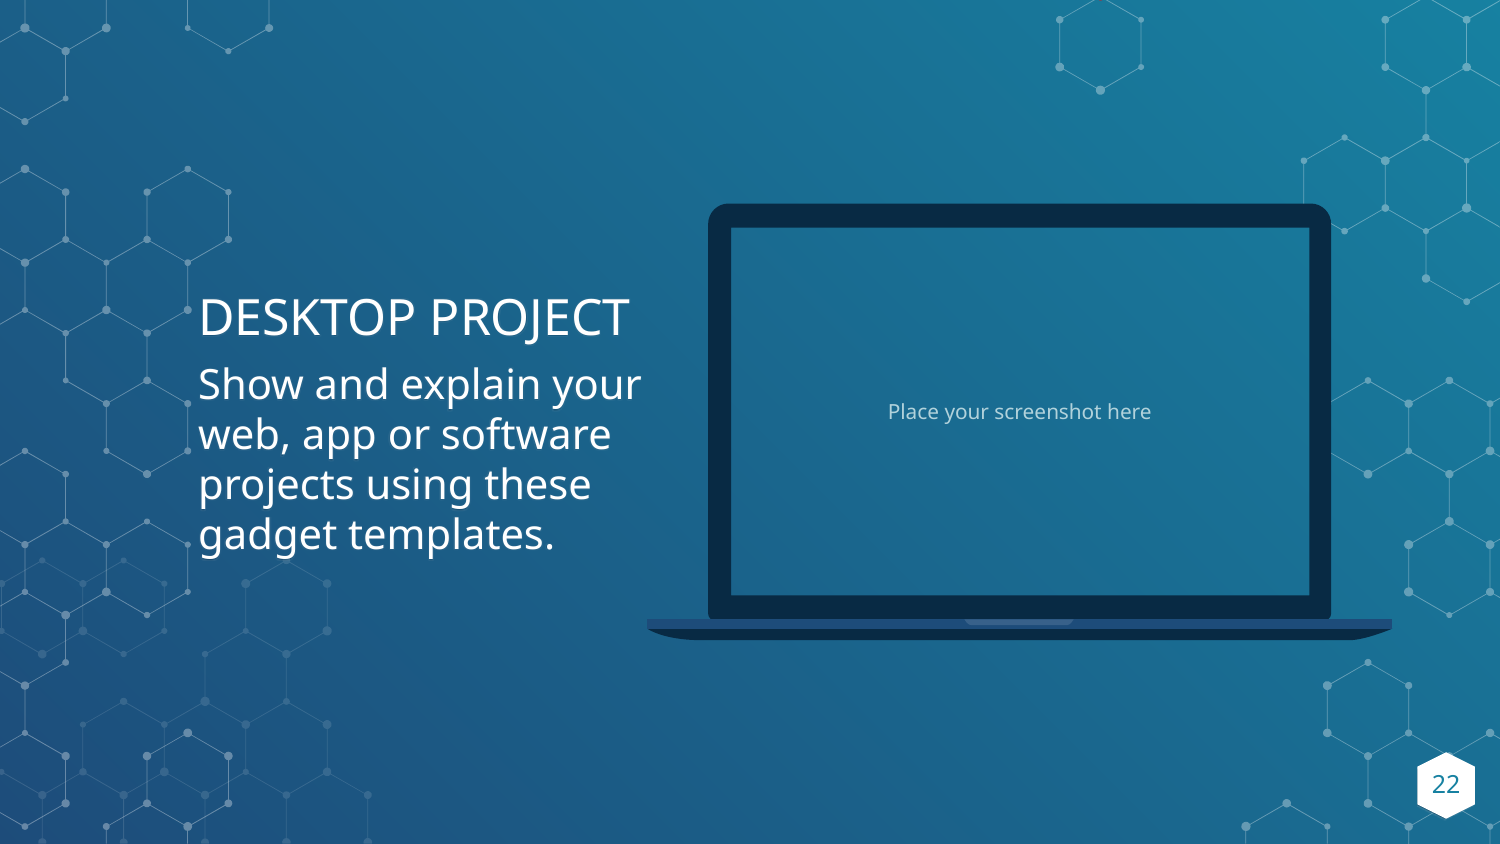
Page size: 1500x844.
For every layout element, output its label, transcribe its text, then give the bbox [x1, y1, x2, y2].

text_box [657, 203, 1393, 641]
slide_number <número> [1417, 752, 1475, 819]
text_box Place your screenshot here [732, 228, 1309, 595]
list DESKTOP PROJECT Show and explain your web, app or software projects using these gadget templates. [198, 61, 657, 783]
